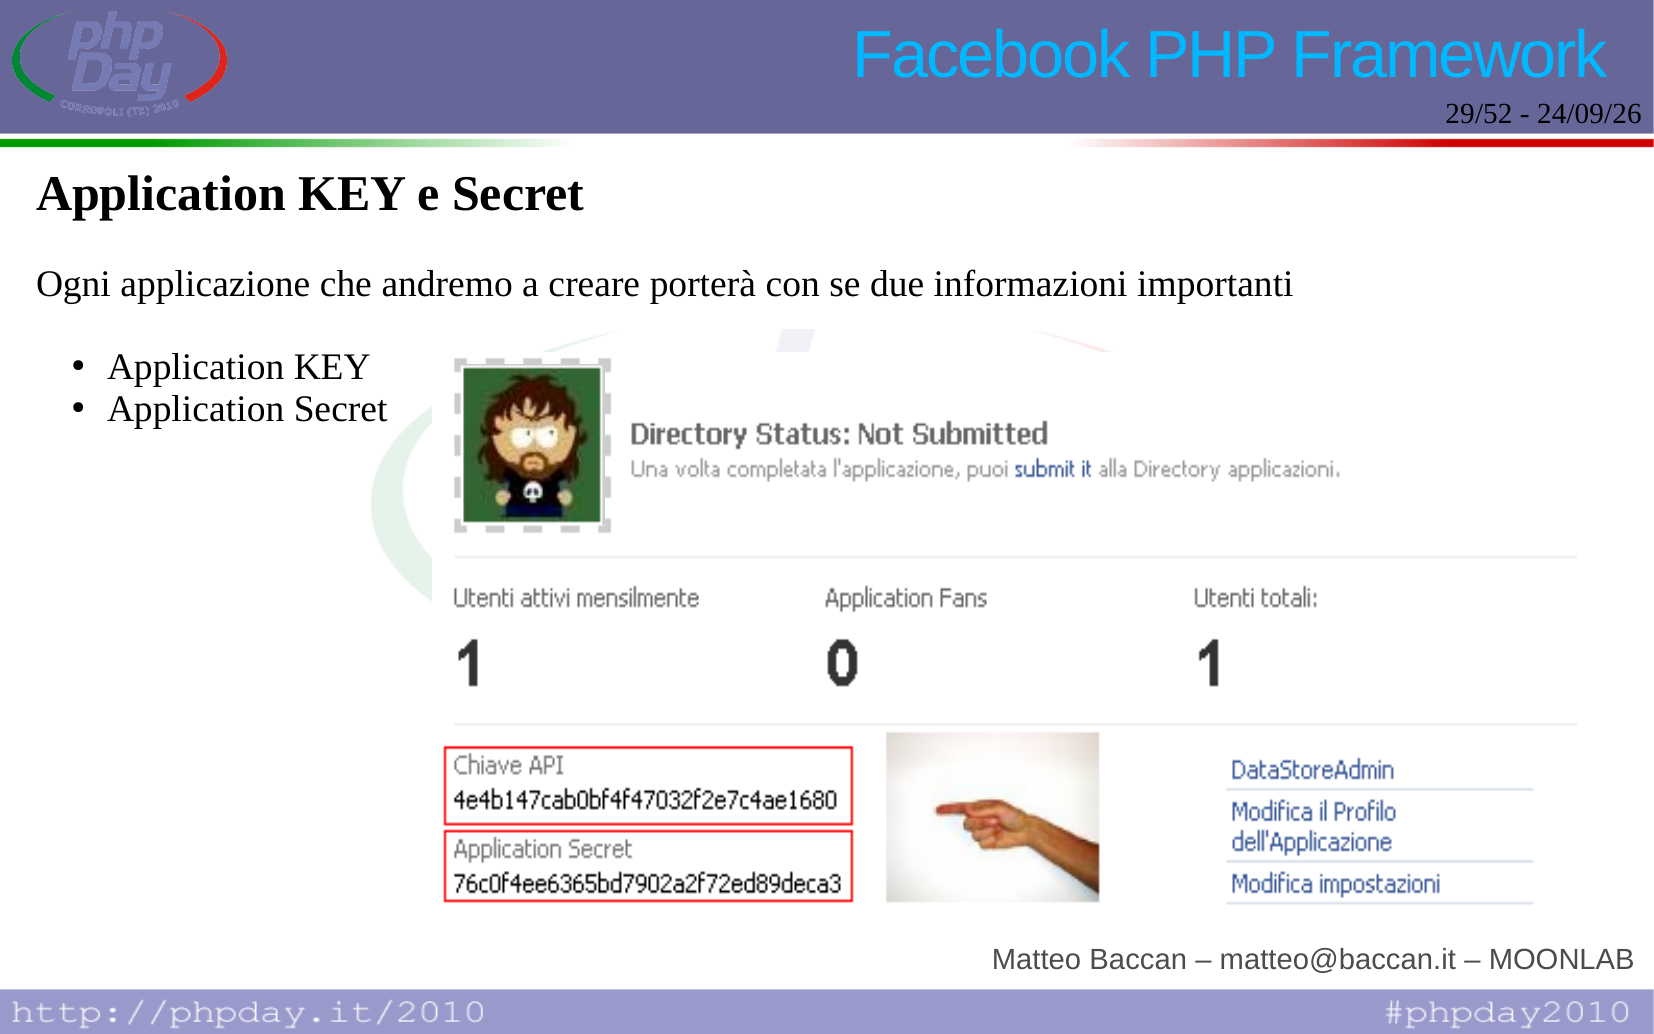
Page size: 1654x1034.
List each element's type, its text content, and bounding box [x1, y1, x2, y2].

text_box Application KEY e Secret Ogni applicazione che andremo a creare porterà con se due informazioni importanti Application KEY Application Secret [21, 158, 1610, 443]
picture [0, 0, 1654, 1034]
title Facebook PHP Framework [132, 5, 1609, 103]
